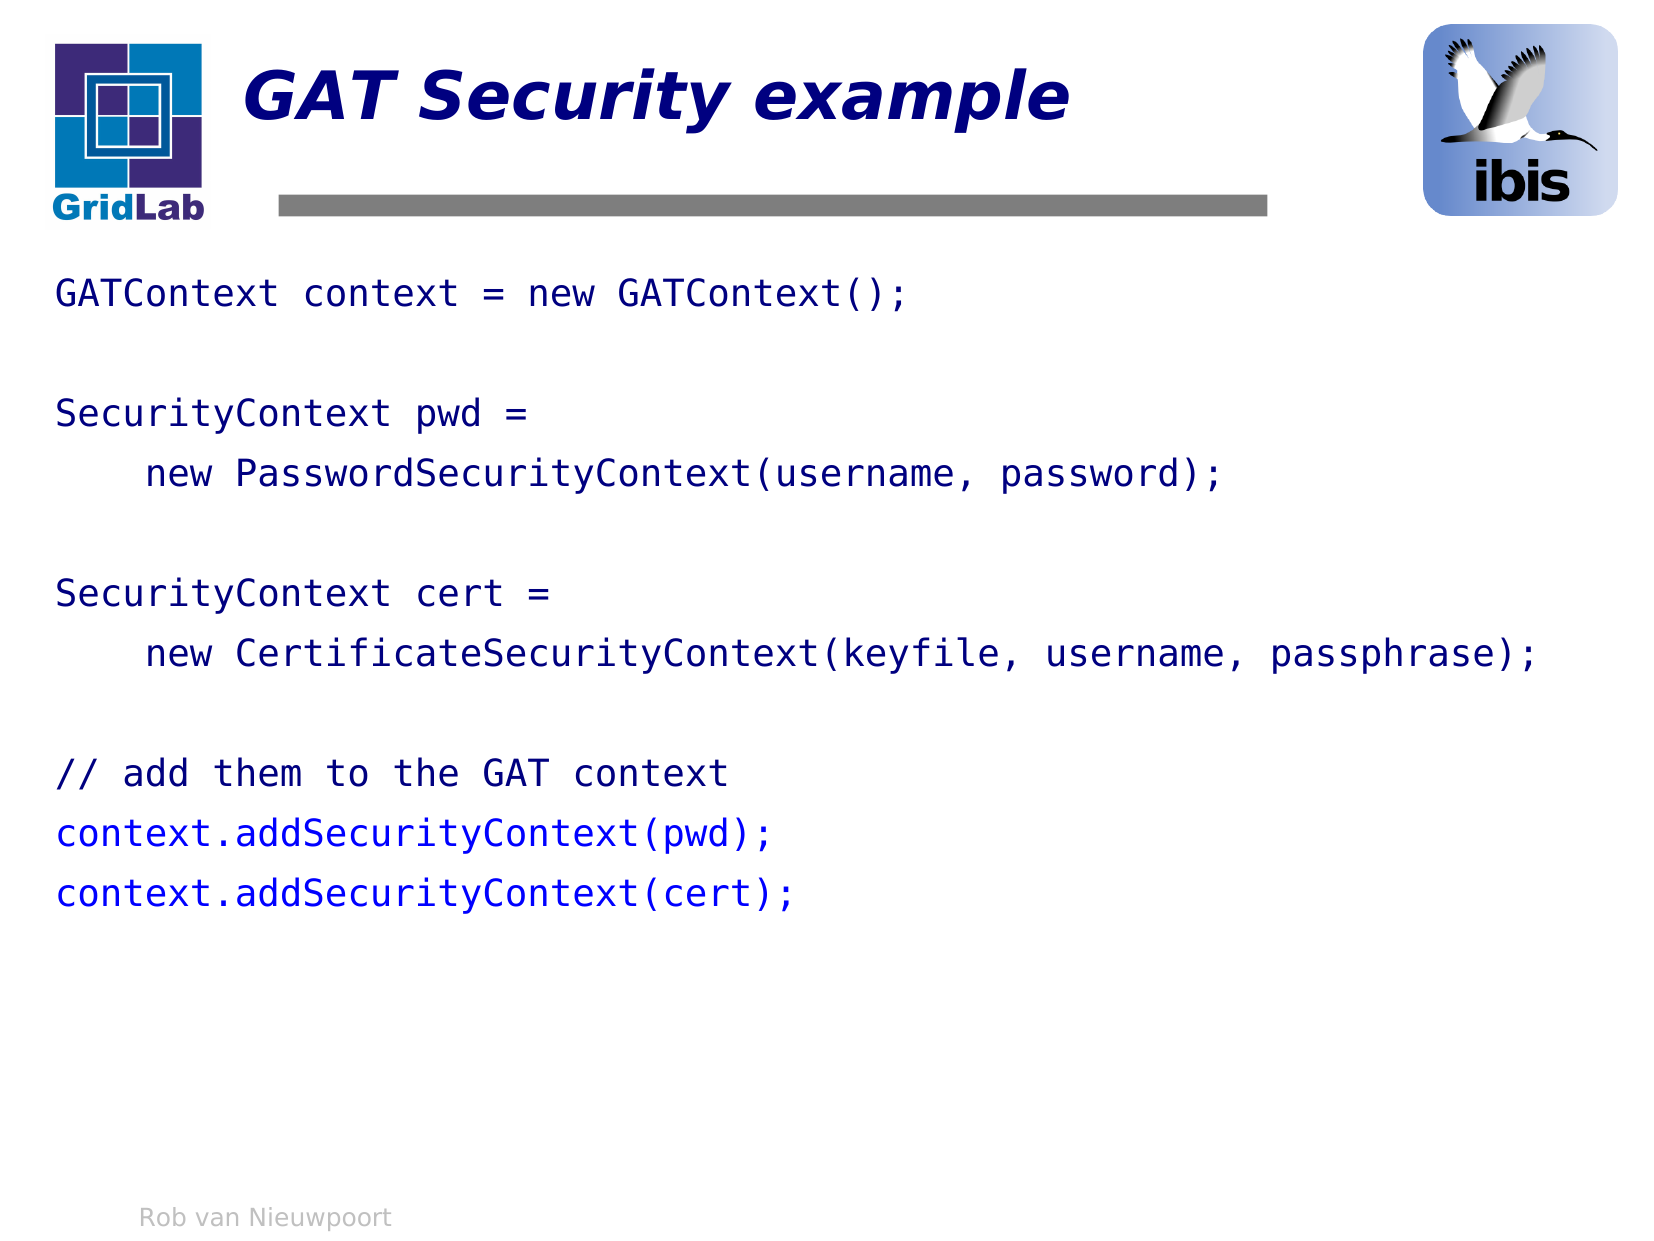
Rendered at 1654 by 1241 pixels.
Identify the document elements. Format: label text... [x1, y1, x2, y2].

picture [45, 34, 211, 230]
picture [1423, 24, 1618, 216]
title GAT Security example [243, 0, 1280, 187]
list GATContext context = new GATContext(); SecurityContext pwd = new PasswordSecurityContext(username, password); SecurityContext cert = new CertificateSecurityContext(keyfile, username, passphrase); // add them to the GAT context context.addSecurityContext(pwd); context.addSecurityContext(cert); [55, 268, 1599, 1153]
